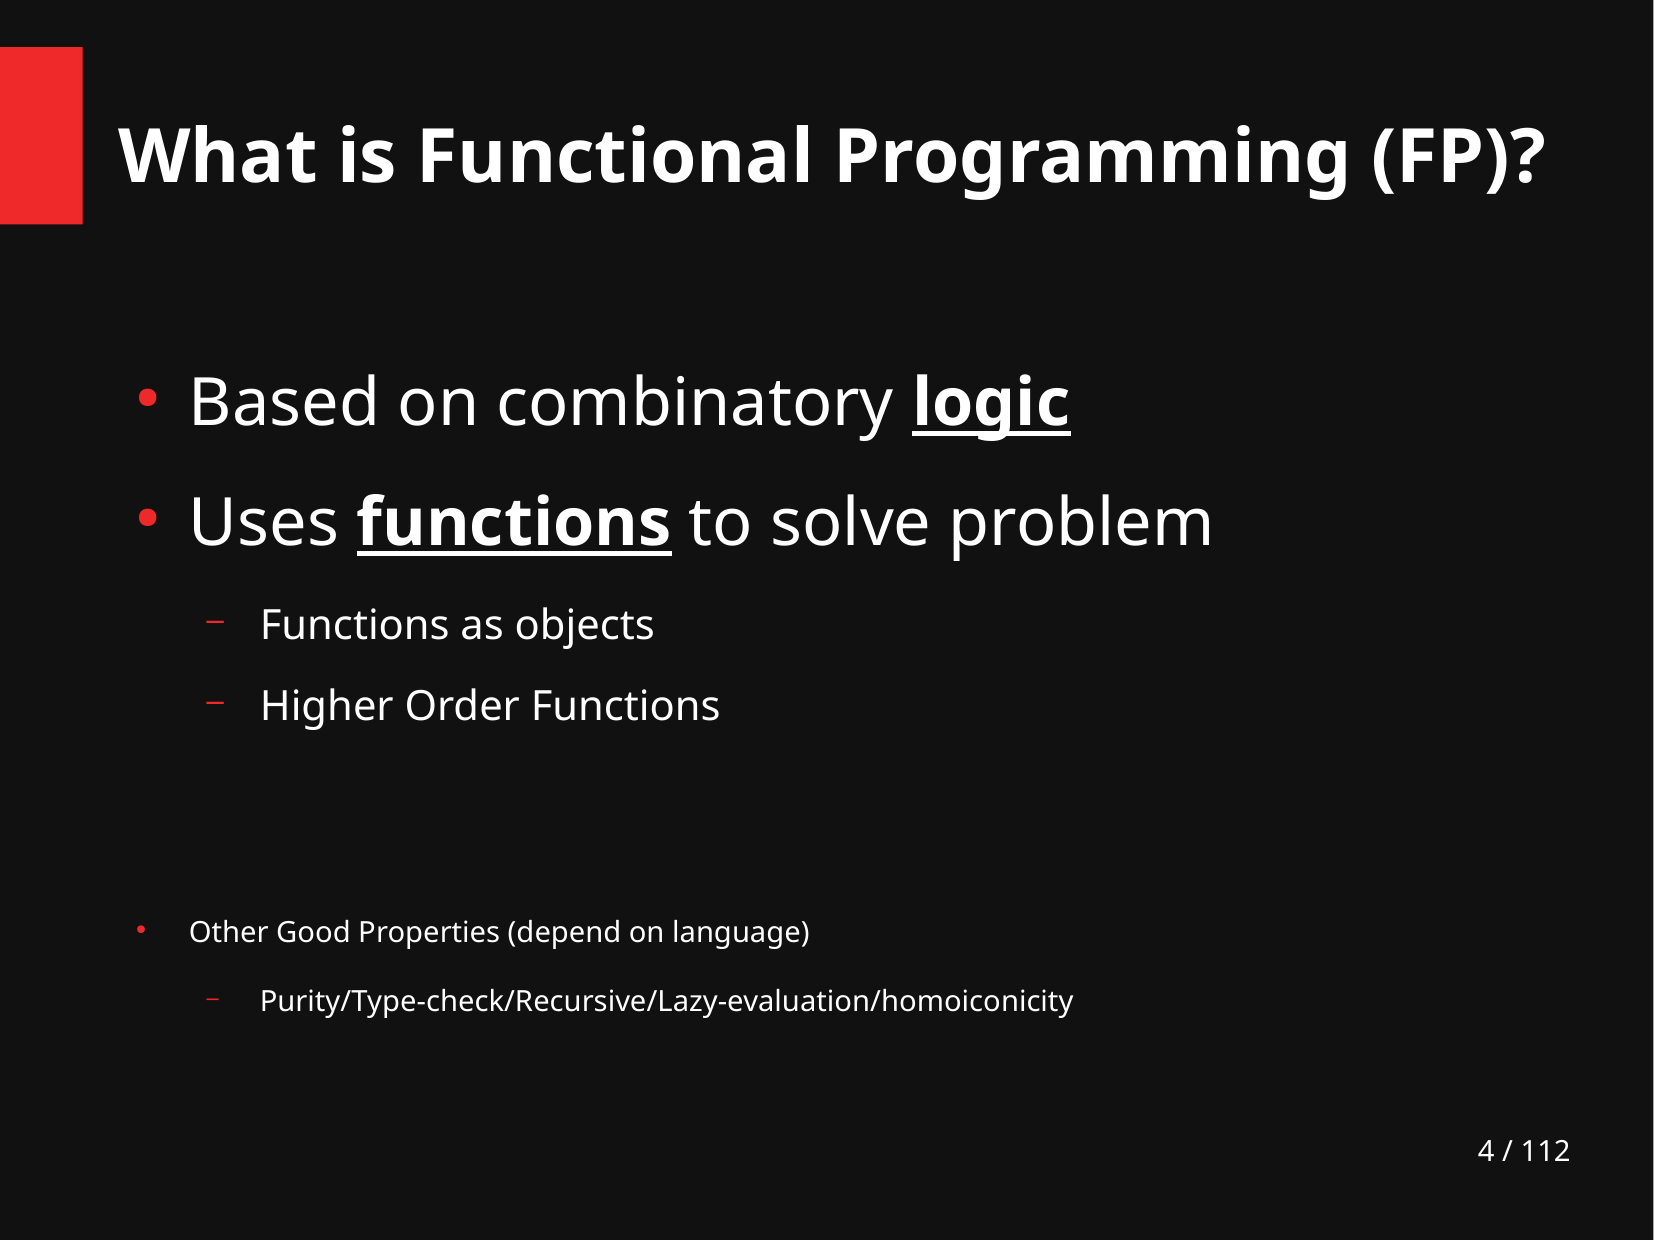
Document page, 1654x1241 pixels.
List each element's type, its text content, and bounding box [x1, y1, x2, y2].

title What is Functional Programming (FP)? [118, 49, 1571, 257]
list Based on combinatory logic Uses functions to solve problem Functions as objects Higher Order Functions Other Good Properties (depend on language) Purity/Type-check/Recursive/Lazy-evaluation/homoiconicity [118, 354, 1536, 1074]
